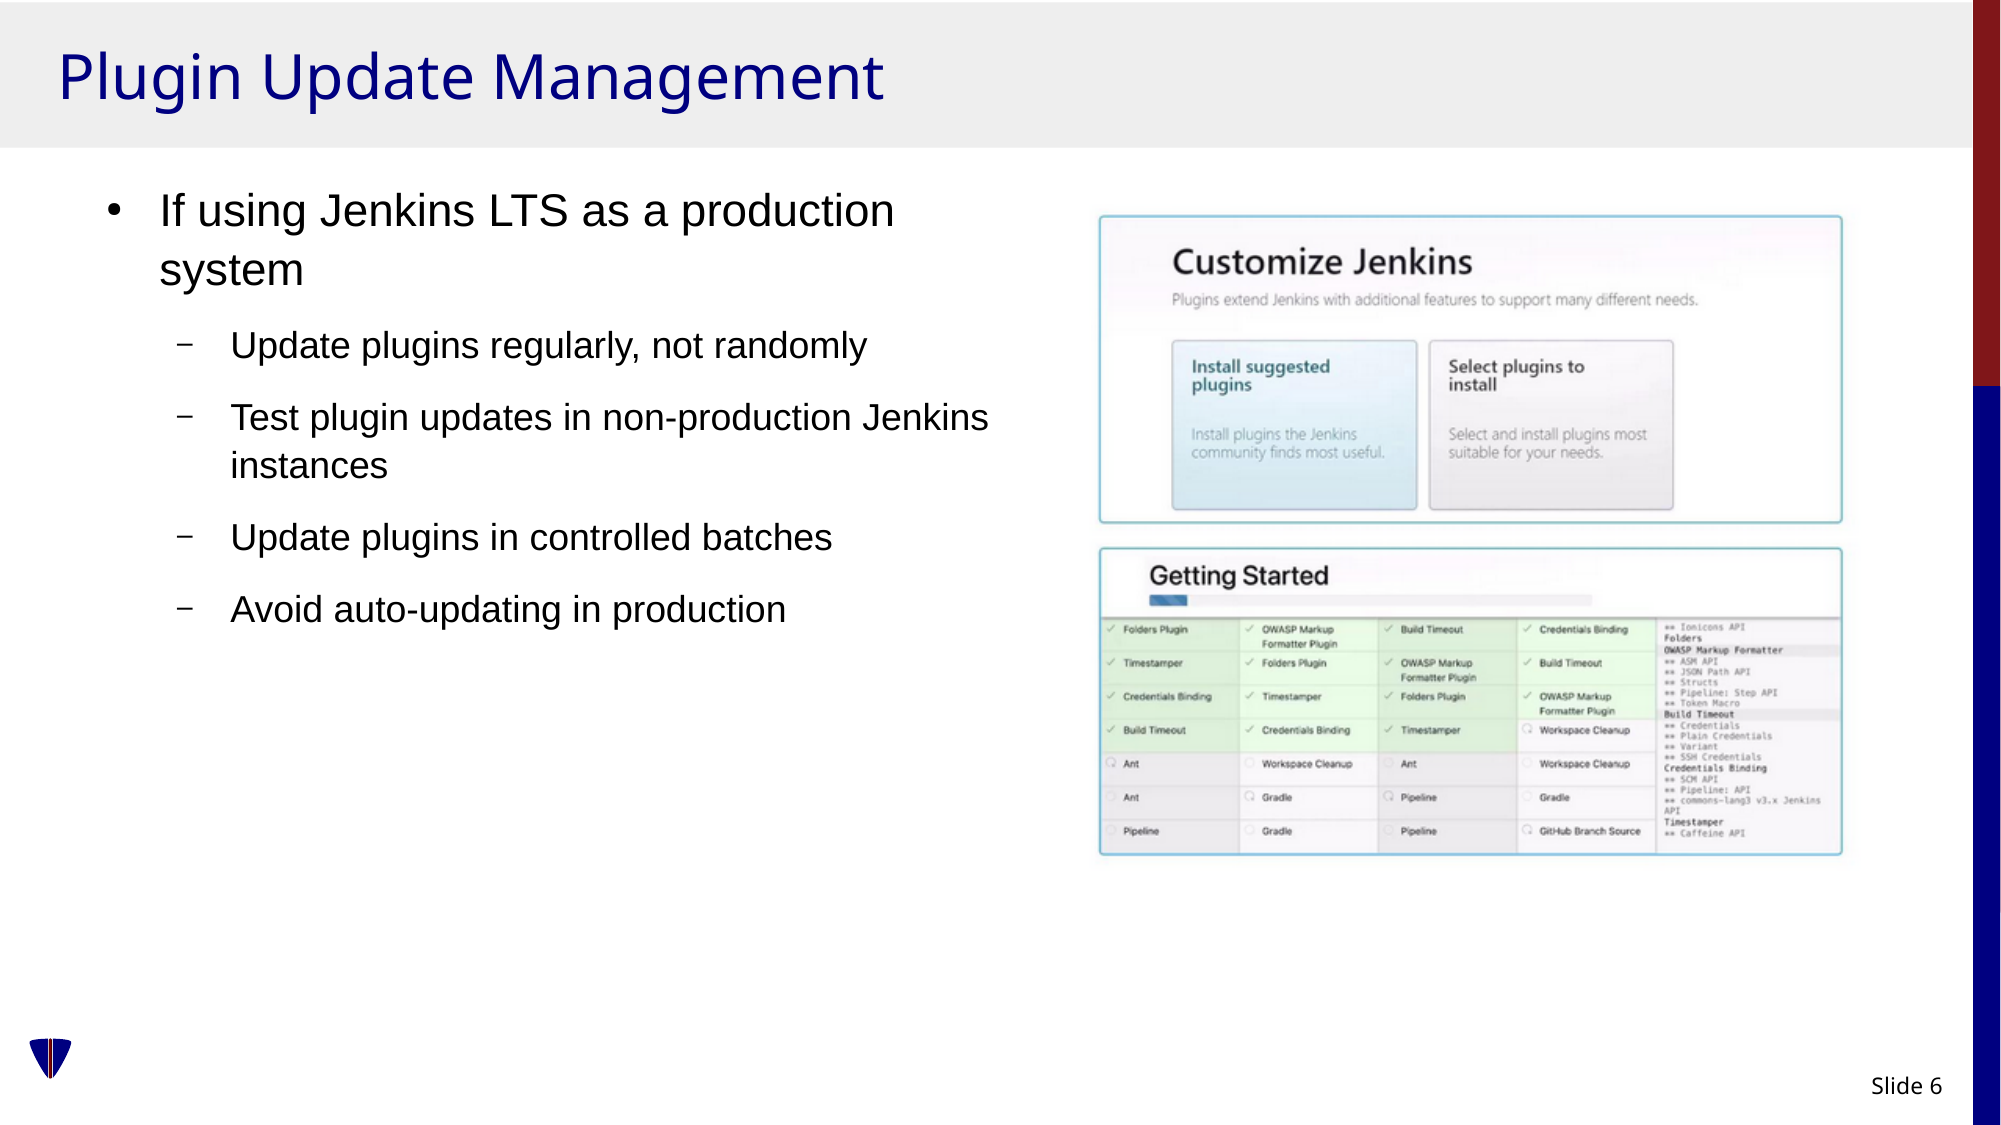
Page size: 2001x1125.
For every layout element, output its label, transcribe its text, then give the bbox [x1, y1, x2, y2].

title Plugin Update Management [0, 2, 1973, 148]
picture [1062, 204, 1865, 886]
list If using Jenkins LTS as a production system Update plugins regularly, not randomly Test plugin updates in non-production Jenkins instances Update plugins in controlled batches Avoid auto-updating in production [88, 177, 1004, 1034]
